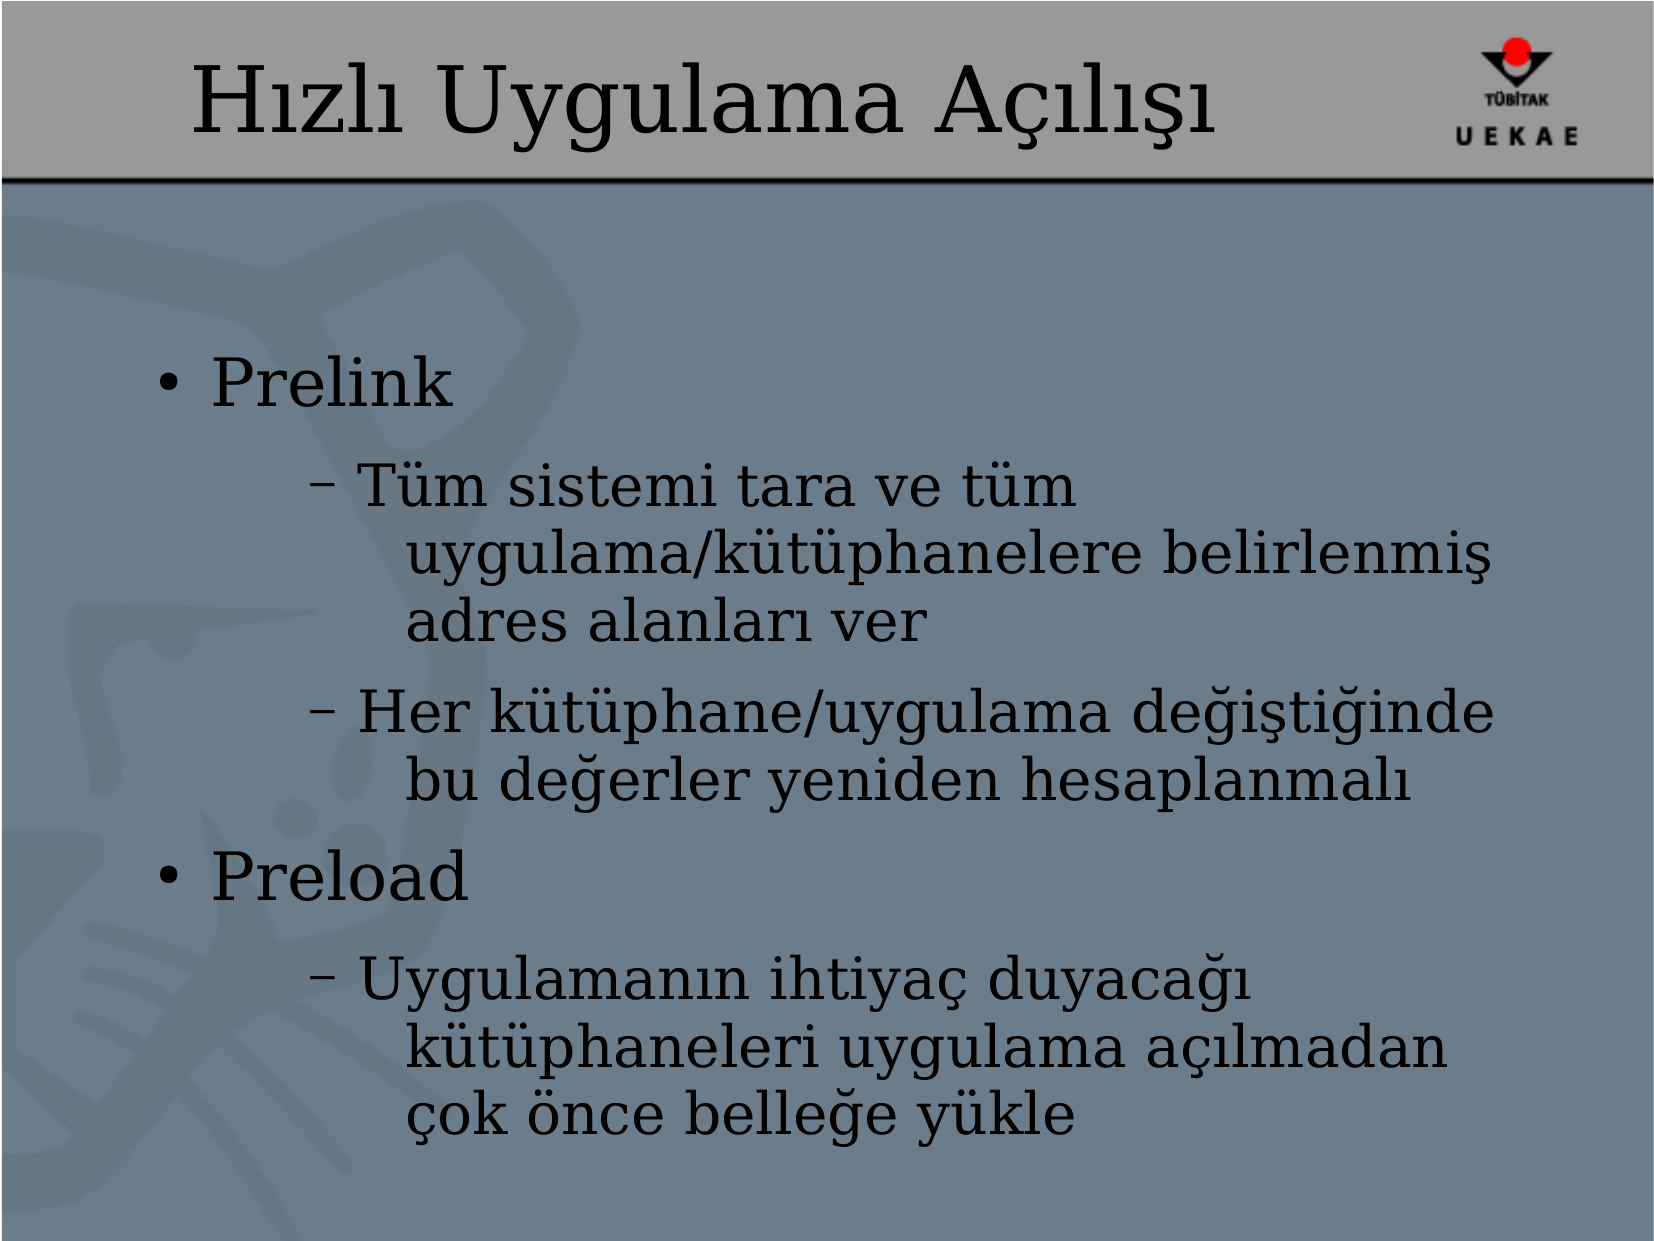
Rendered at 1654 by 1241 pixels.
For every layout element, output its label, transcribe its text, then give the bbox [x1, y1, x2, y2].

picture [1, 1, 1654, 1241]
list Prelink Tüm sistemi tara ve tüm uygulama/kütüphanelere belirlenmiş adres alanları ver Her kütüphane/uygulama değiştiğinde bu değerler yeniden hesaplanmalı Preload Uygulamanın ihtiyaç duyacağı kütüphaneleri uygulama açılmadan çok önce belleğe yükle [121, 344, 1534, 1149]
title Hızlı Uygulama Açılışı [0, 0, 1410, 204]
